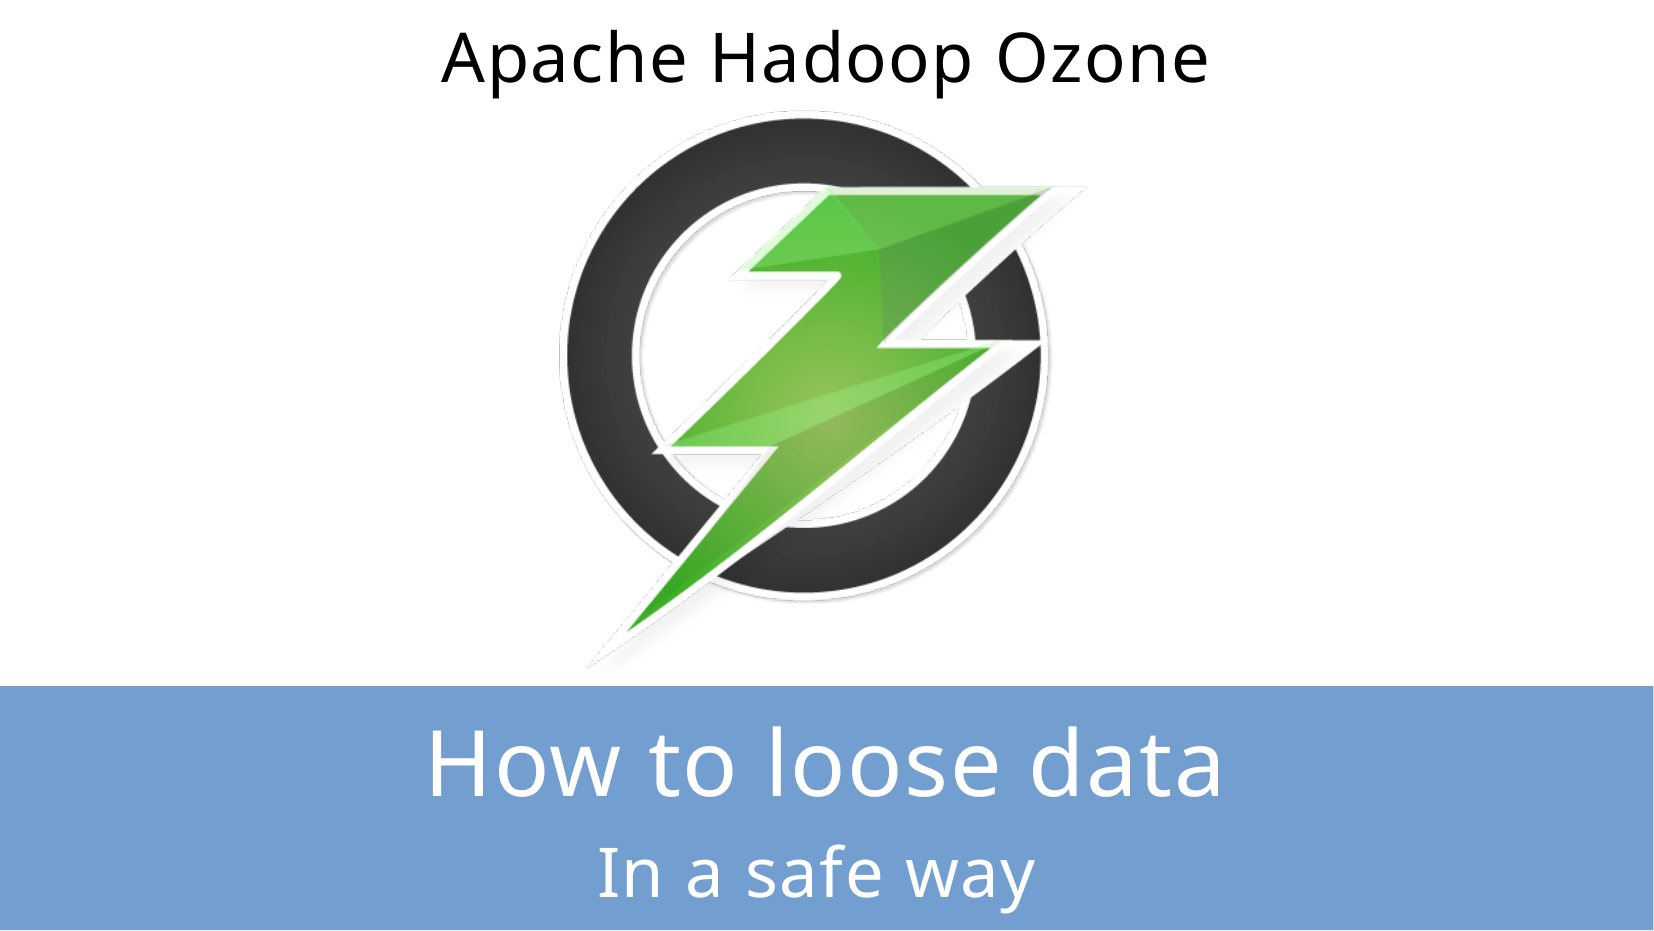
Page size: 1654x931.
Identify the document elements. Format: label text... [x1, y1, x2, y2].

title Apache Hadoop Ozone [0, 8, 1654, 105]
picture [552, 100, 1094, 675]
title How to loose data In a safe way [0, 686, 1654, 931]
